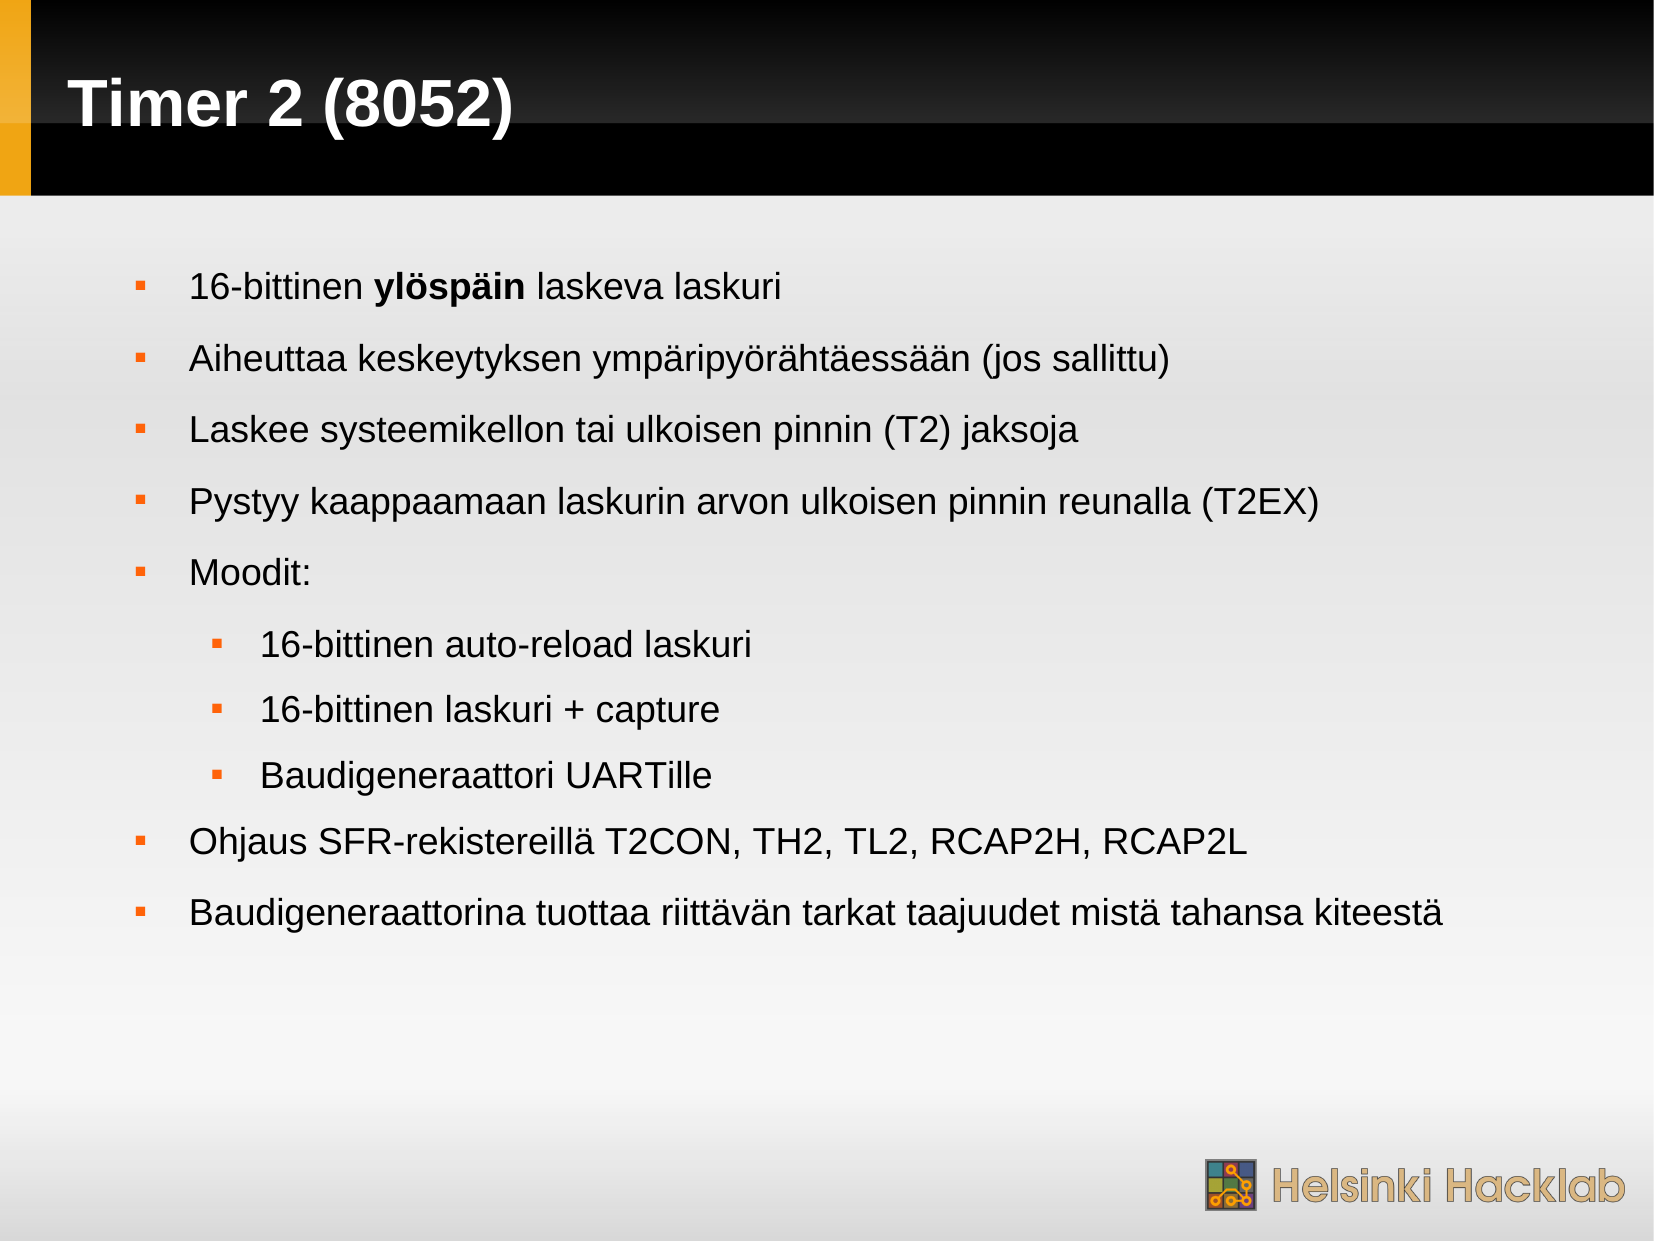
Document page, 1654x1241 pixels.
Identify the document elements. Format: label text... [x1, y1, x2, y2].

picture [0, 0, 1654, 1241]
list 16-bittinen ylöspäin laskeva laskuri Aiheuttaa keskeytyksen ympäripyörähtäessään (jos sallittu) Laskee systeemikellon tai ulkoisen pinnin (T2) jaksoja Pystyy kaappaamaan laskurin arvon ulkoisen pinnin reunalla (T2EX) Moodit: 16-bittinen auto-reload laskuri 16-bittinen laskuri + capture Baudigeneraattori UARTille Ohjaus SFR-rekistereillä T2CON, TH2, TL2, RCAP2H, RCAP2L Baudigeneraattorina tuottaa riittävän tarkat taajuudet mistä tahansa kiteestä [118, 265, 1506, 1211]
title Timer 2 (8052) [67, 0, 1556, 208]
